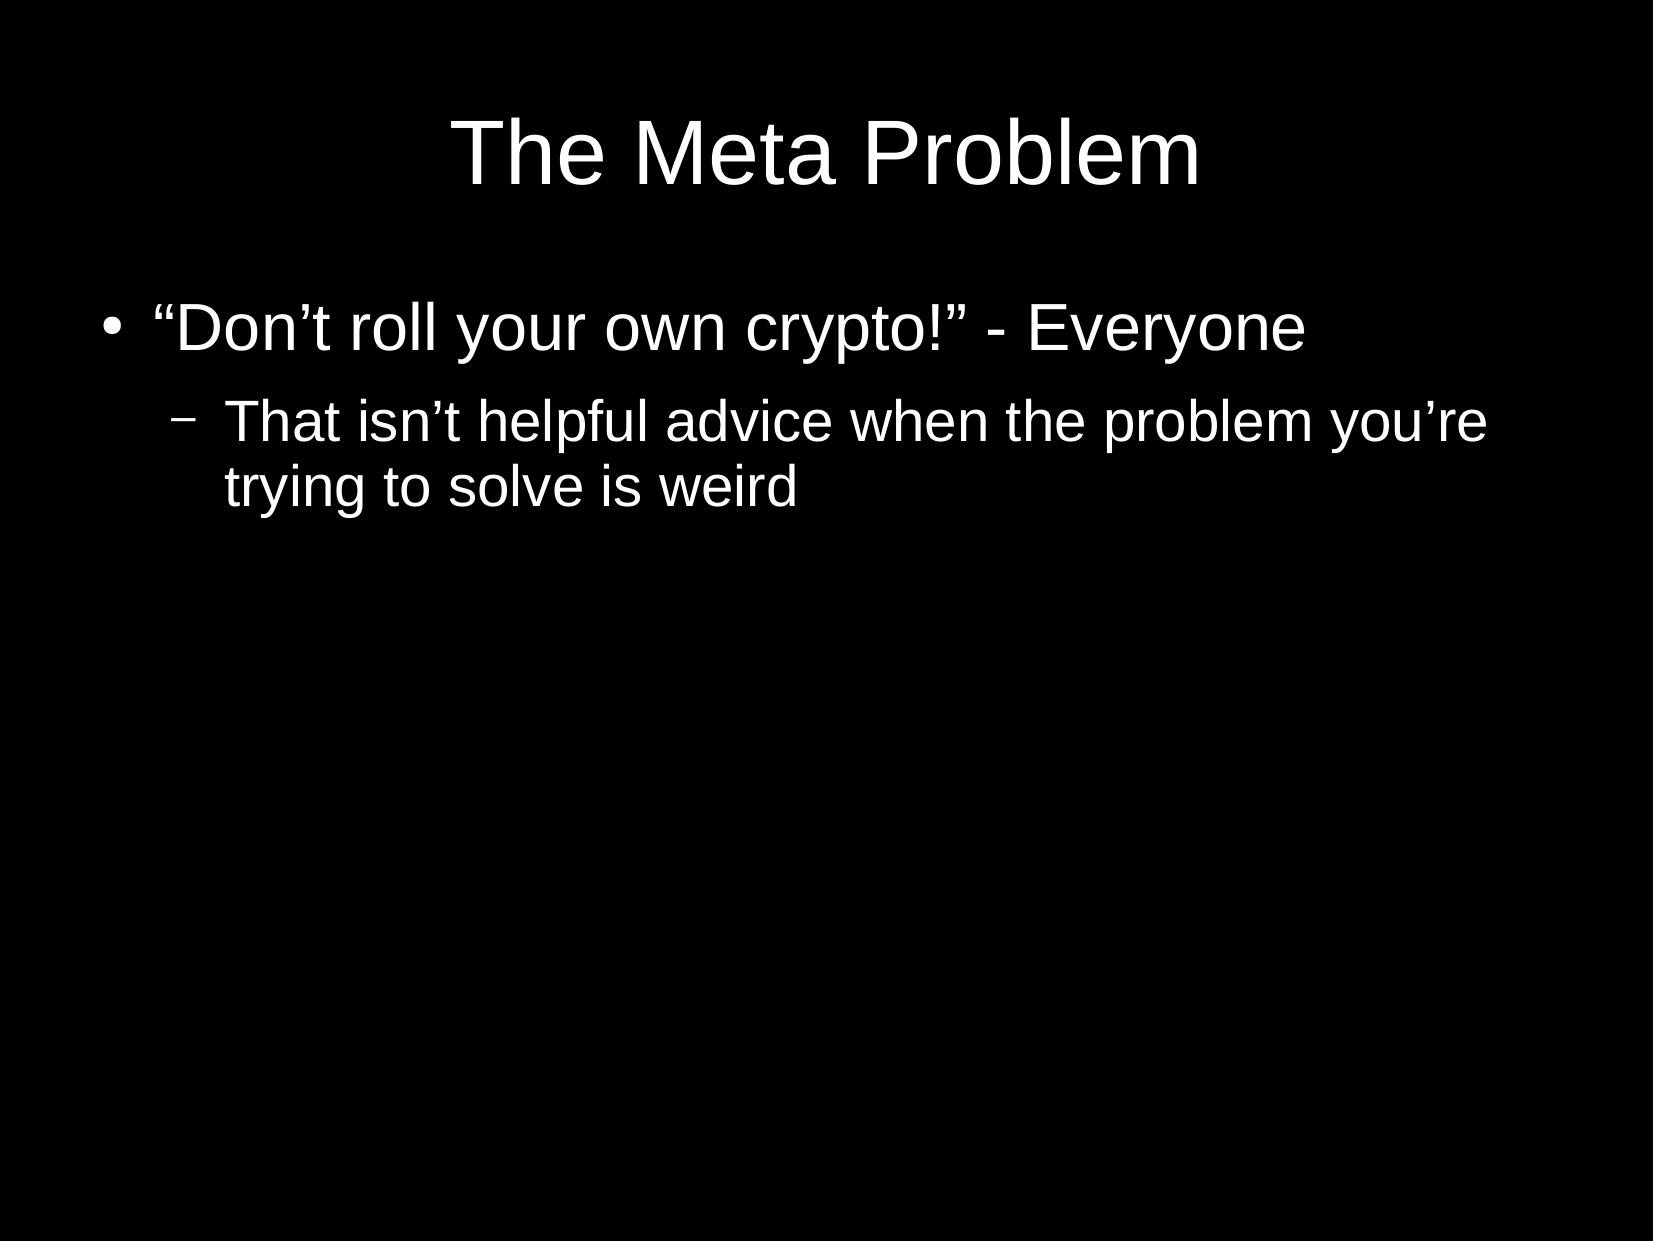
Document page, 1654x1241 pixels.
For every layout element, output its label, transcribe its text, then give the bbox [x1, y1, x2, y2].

list “Don’t roll your own crypto!” - Everyone That isn’t helpful advice when the problem you’re trying to solve is weird [82, 290, 1571, 1010]
title The Meta Problem [82, 49, 1571, 257]
